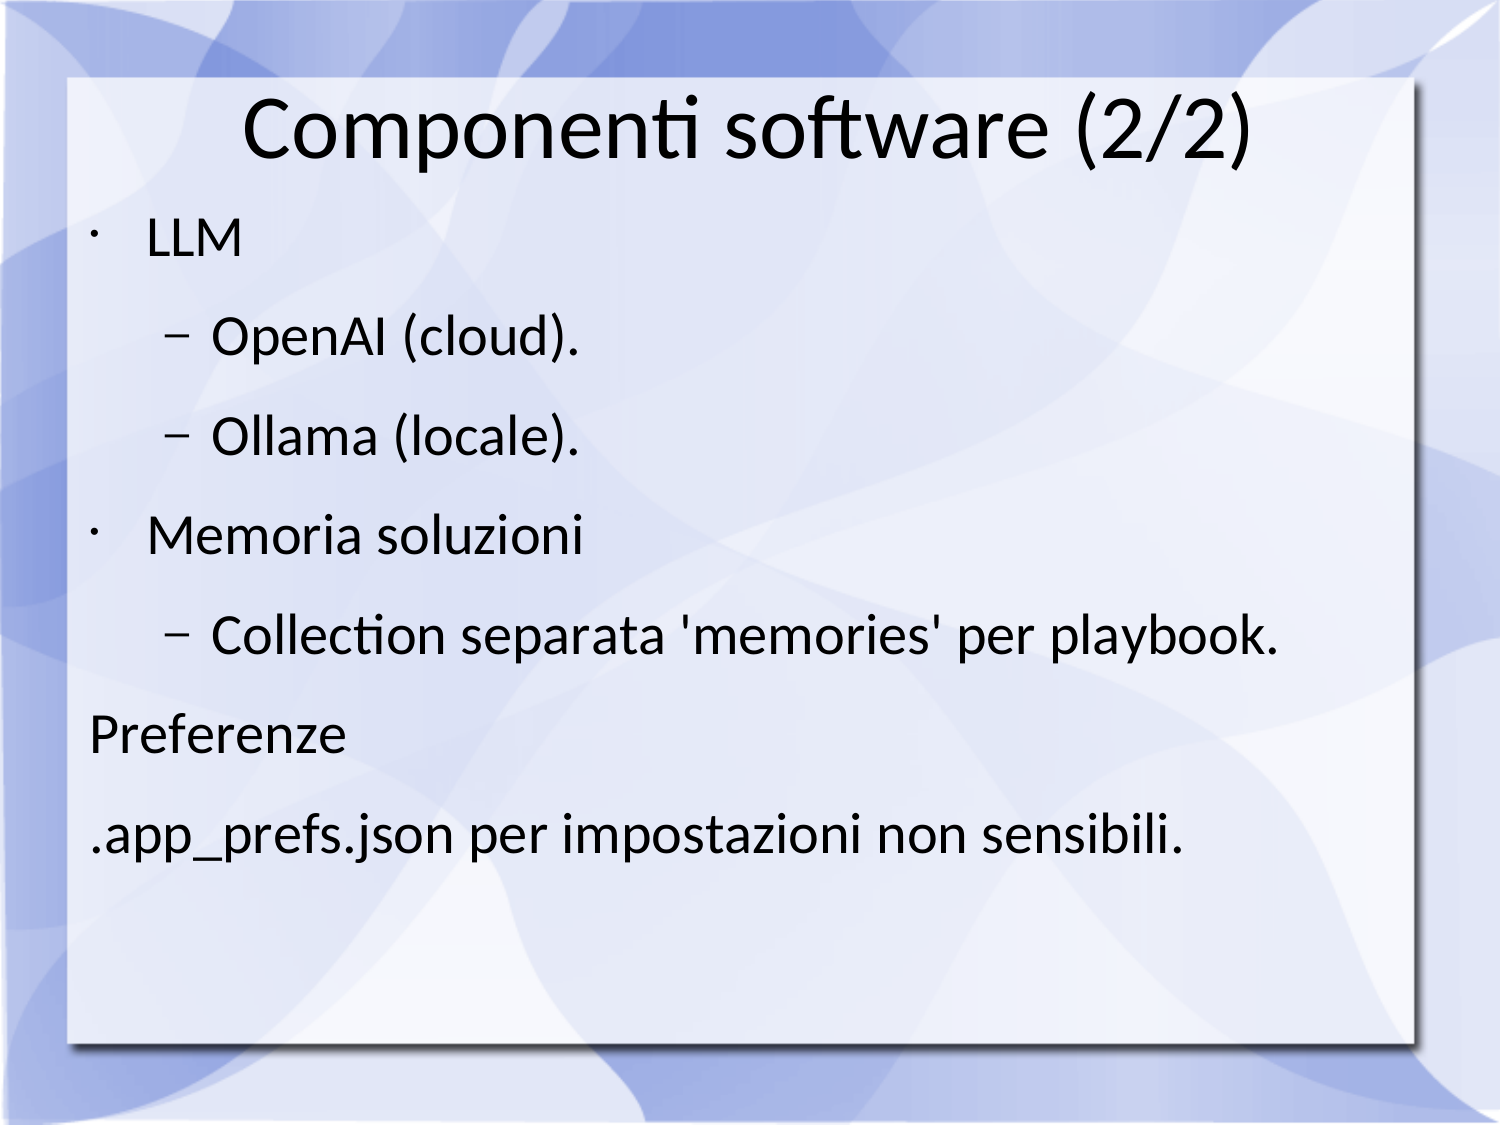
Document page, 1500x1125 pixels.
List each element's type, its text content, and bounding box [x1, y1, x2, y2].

picture [0, 0, 1500, 1125]
title Componenti software (2/2) [75, 59, 1426, 190]
list LLM OpenAI (cloud). Ollama (locale). Memoria soluzioni Collection separata 'memories' per playbook. Preferenze .app_prefs.json per impostazioni non sensibili. [75, 190, 1426, 934]
